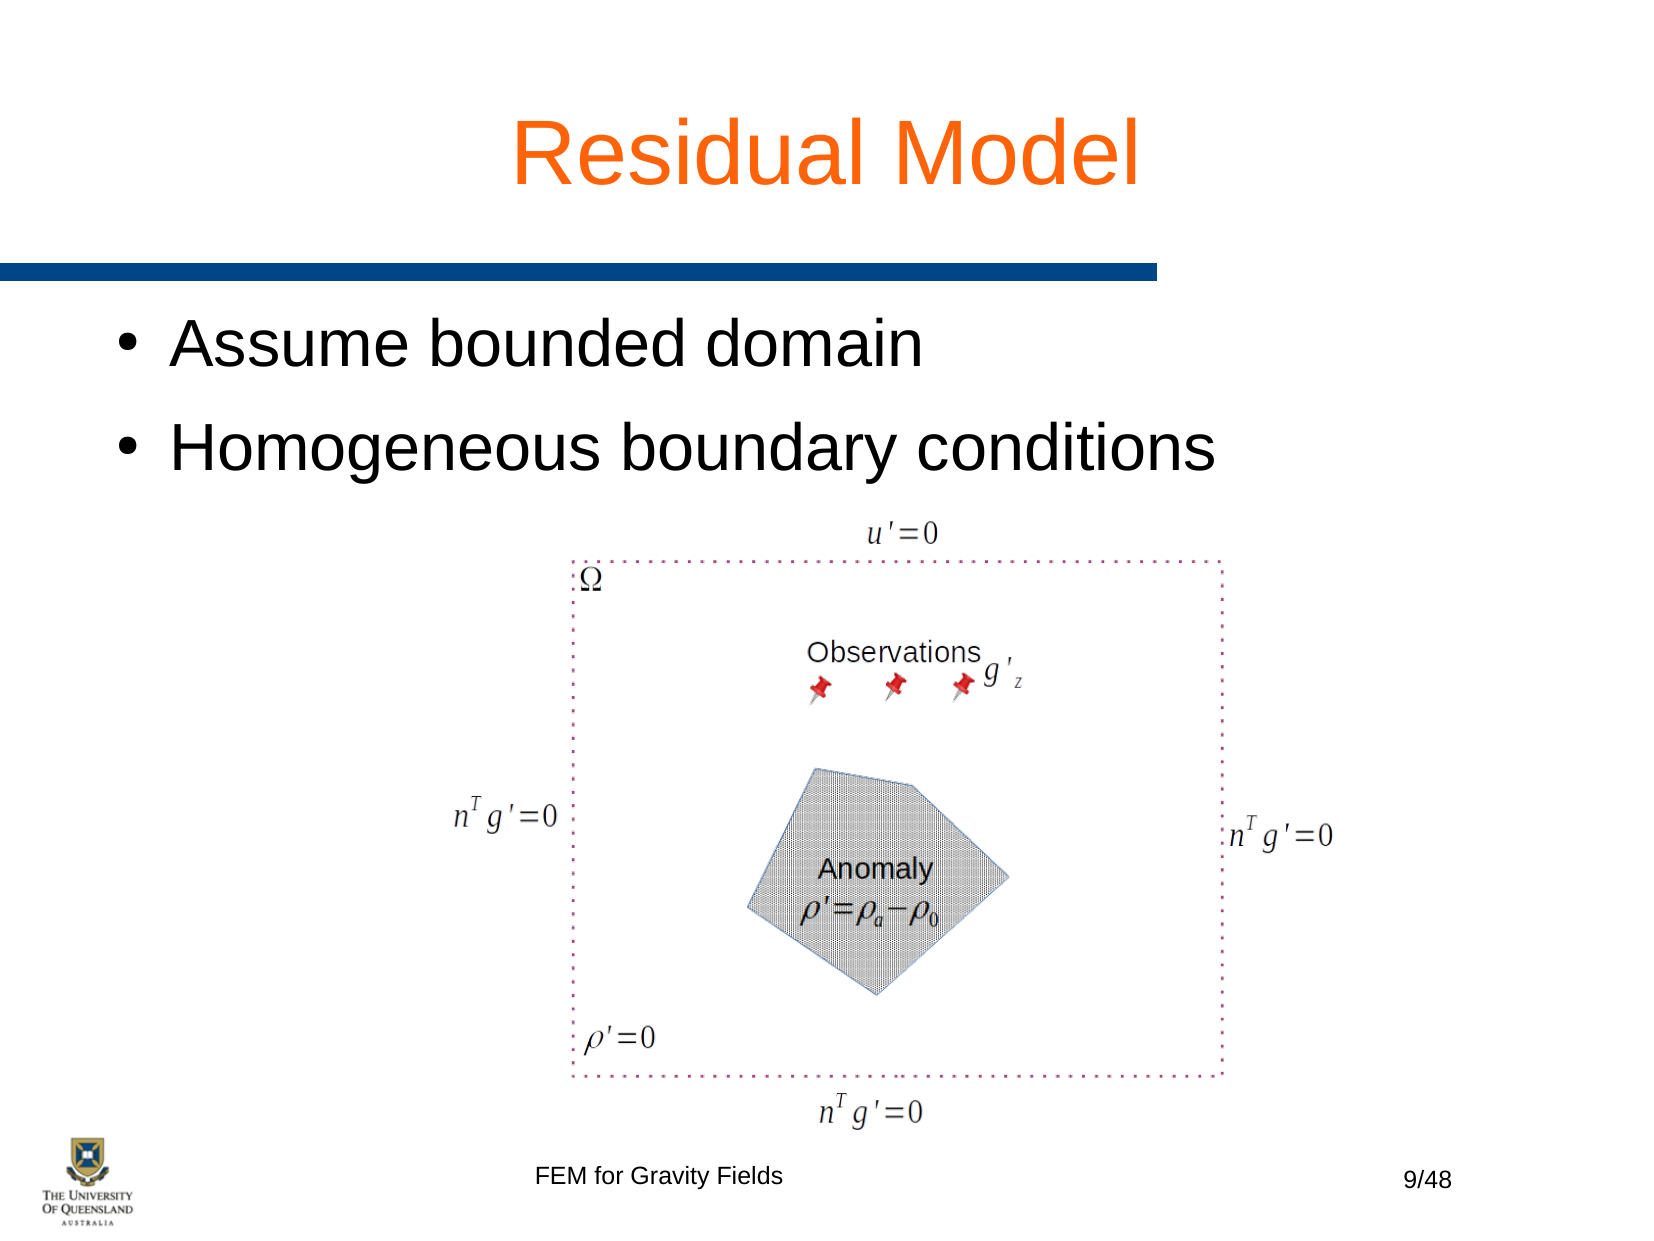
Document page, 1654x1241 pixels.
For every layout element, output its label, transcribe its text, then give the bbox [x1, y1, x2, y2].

picture [35, 1133, 142, 1235]
title Residual Model [82, 49, 1571, 257]
list Assume bounded domain Homogeneous boundary conditions [98, 305, 1587, 1026]
picture [440, 504, 1335, 1137]
